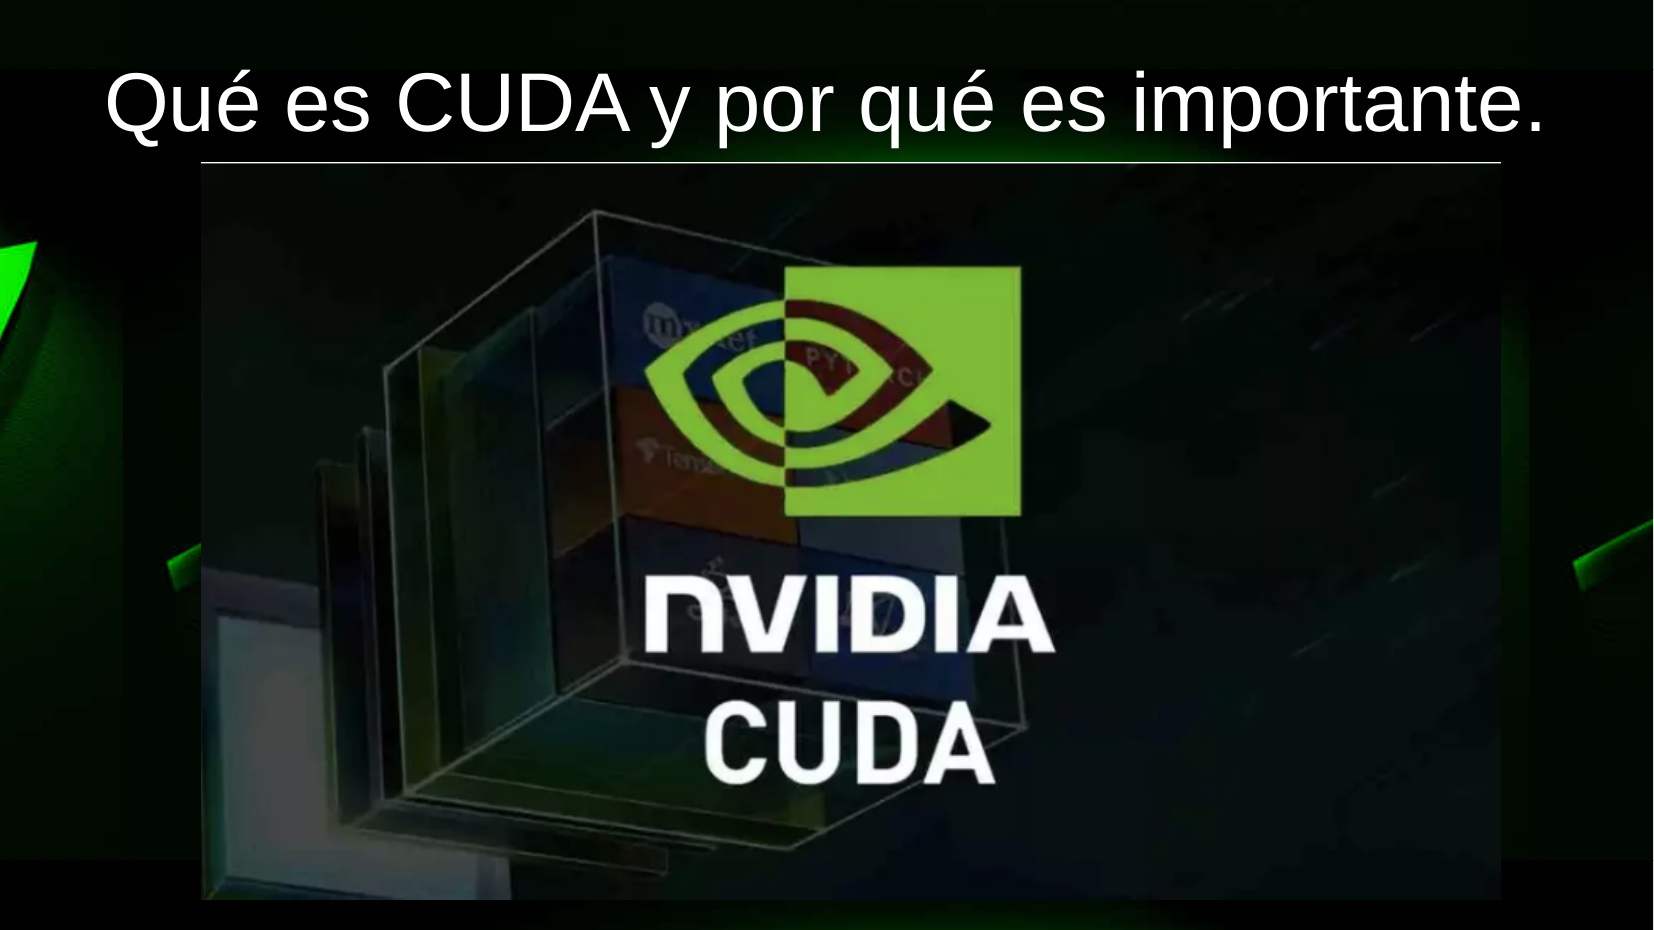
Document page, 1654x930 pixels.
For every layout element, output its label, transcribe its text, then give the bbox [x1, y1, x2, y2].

title Qué es CUDA y por qué es importante. [82, 37, 1571, 193]
picture [0, 0, 1654, 930]
